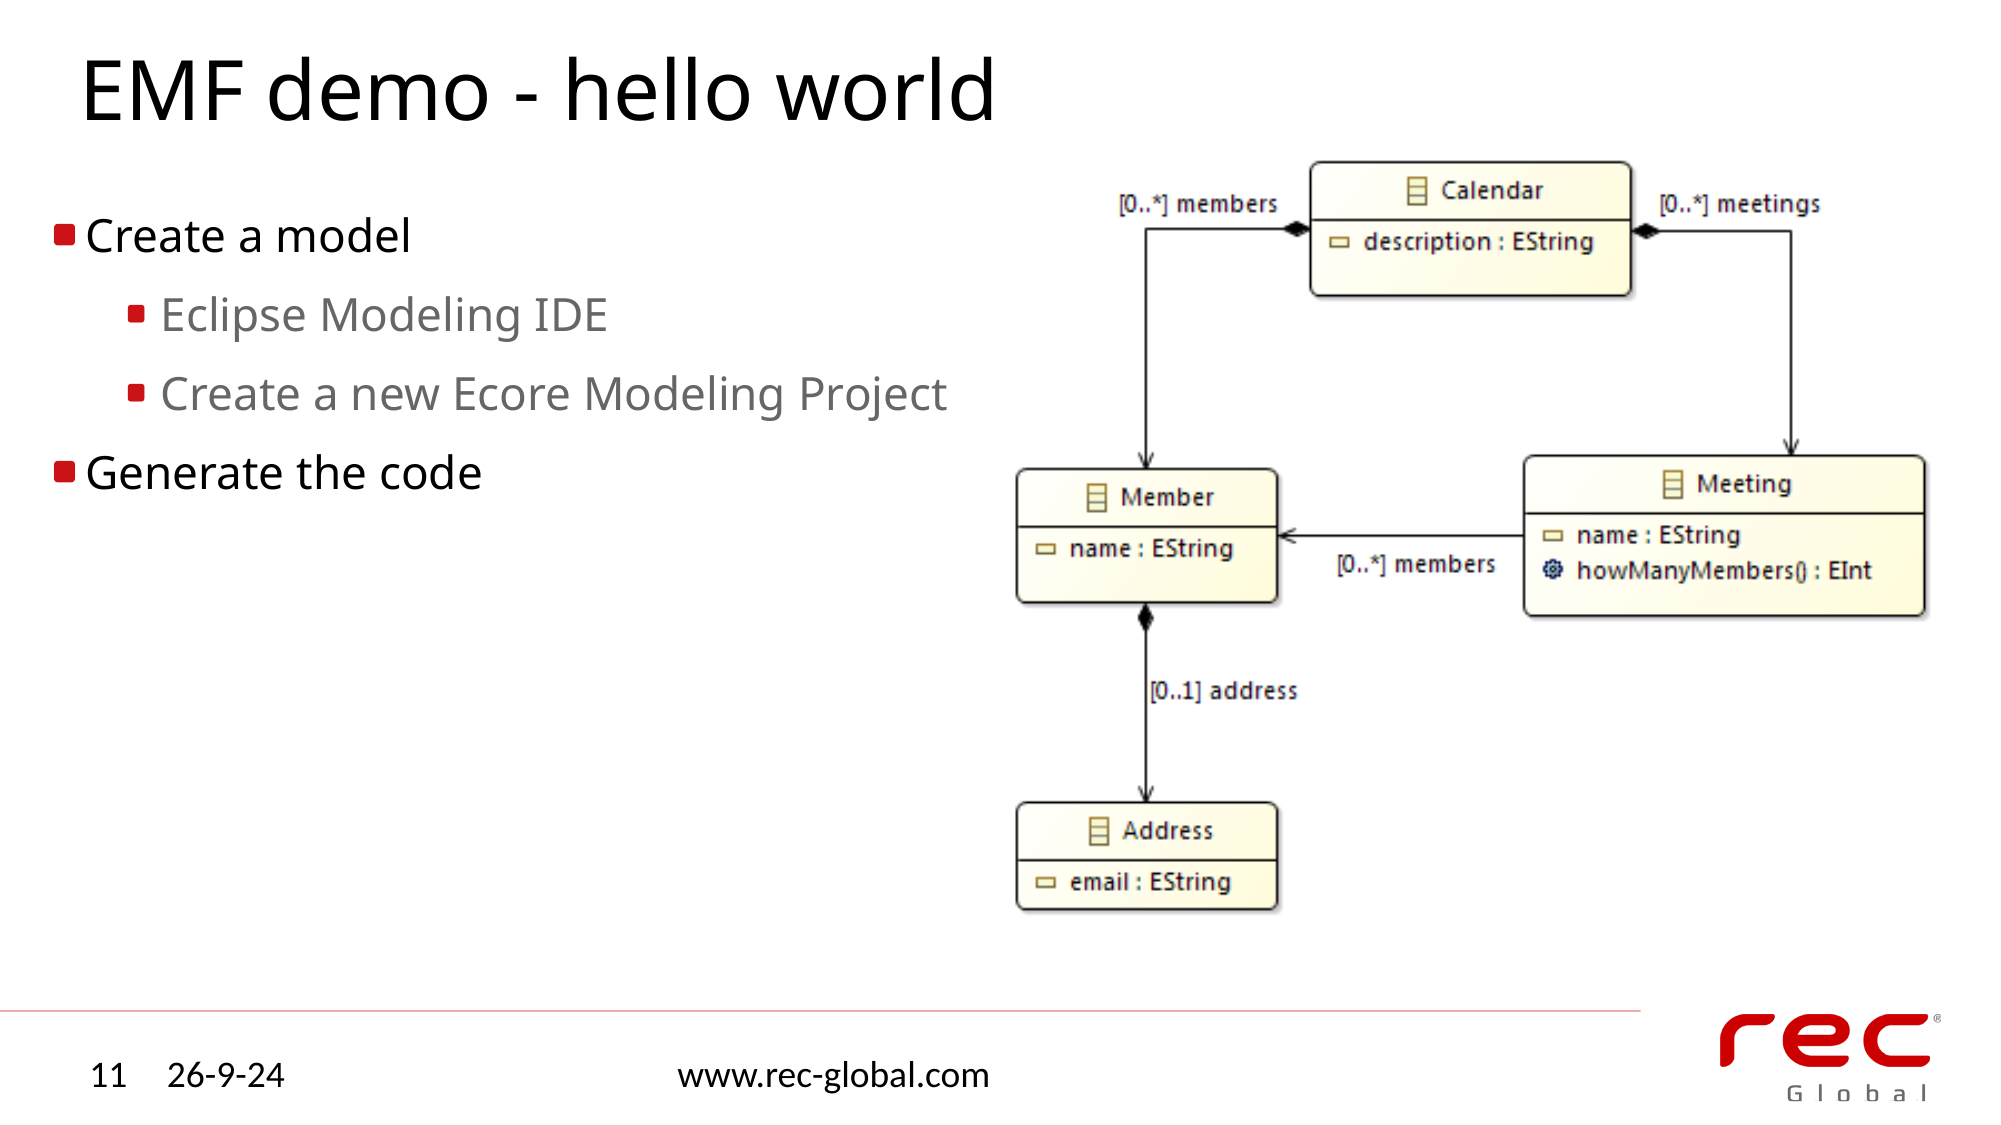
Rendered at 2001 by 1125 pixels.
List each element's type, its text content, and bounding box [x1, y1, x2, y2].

picture [1720, 1014, 1941, 1102]
list Create a model Eclipse Modeling IDE Create a new Ecore Modeling Project Generate the code [33, 205, 1146, 993]
picture [1003, 135, 1944, 922]
slide_number 15-11-25 [152, 1042, 327, 1103]
slide_number <numer> [64, 1042, 152, 1103]
title EMF demo - hello world [64, 0, 1934, 188]
footer www.rec-global.com [662, 1042, 1338, 1103]
